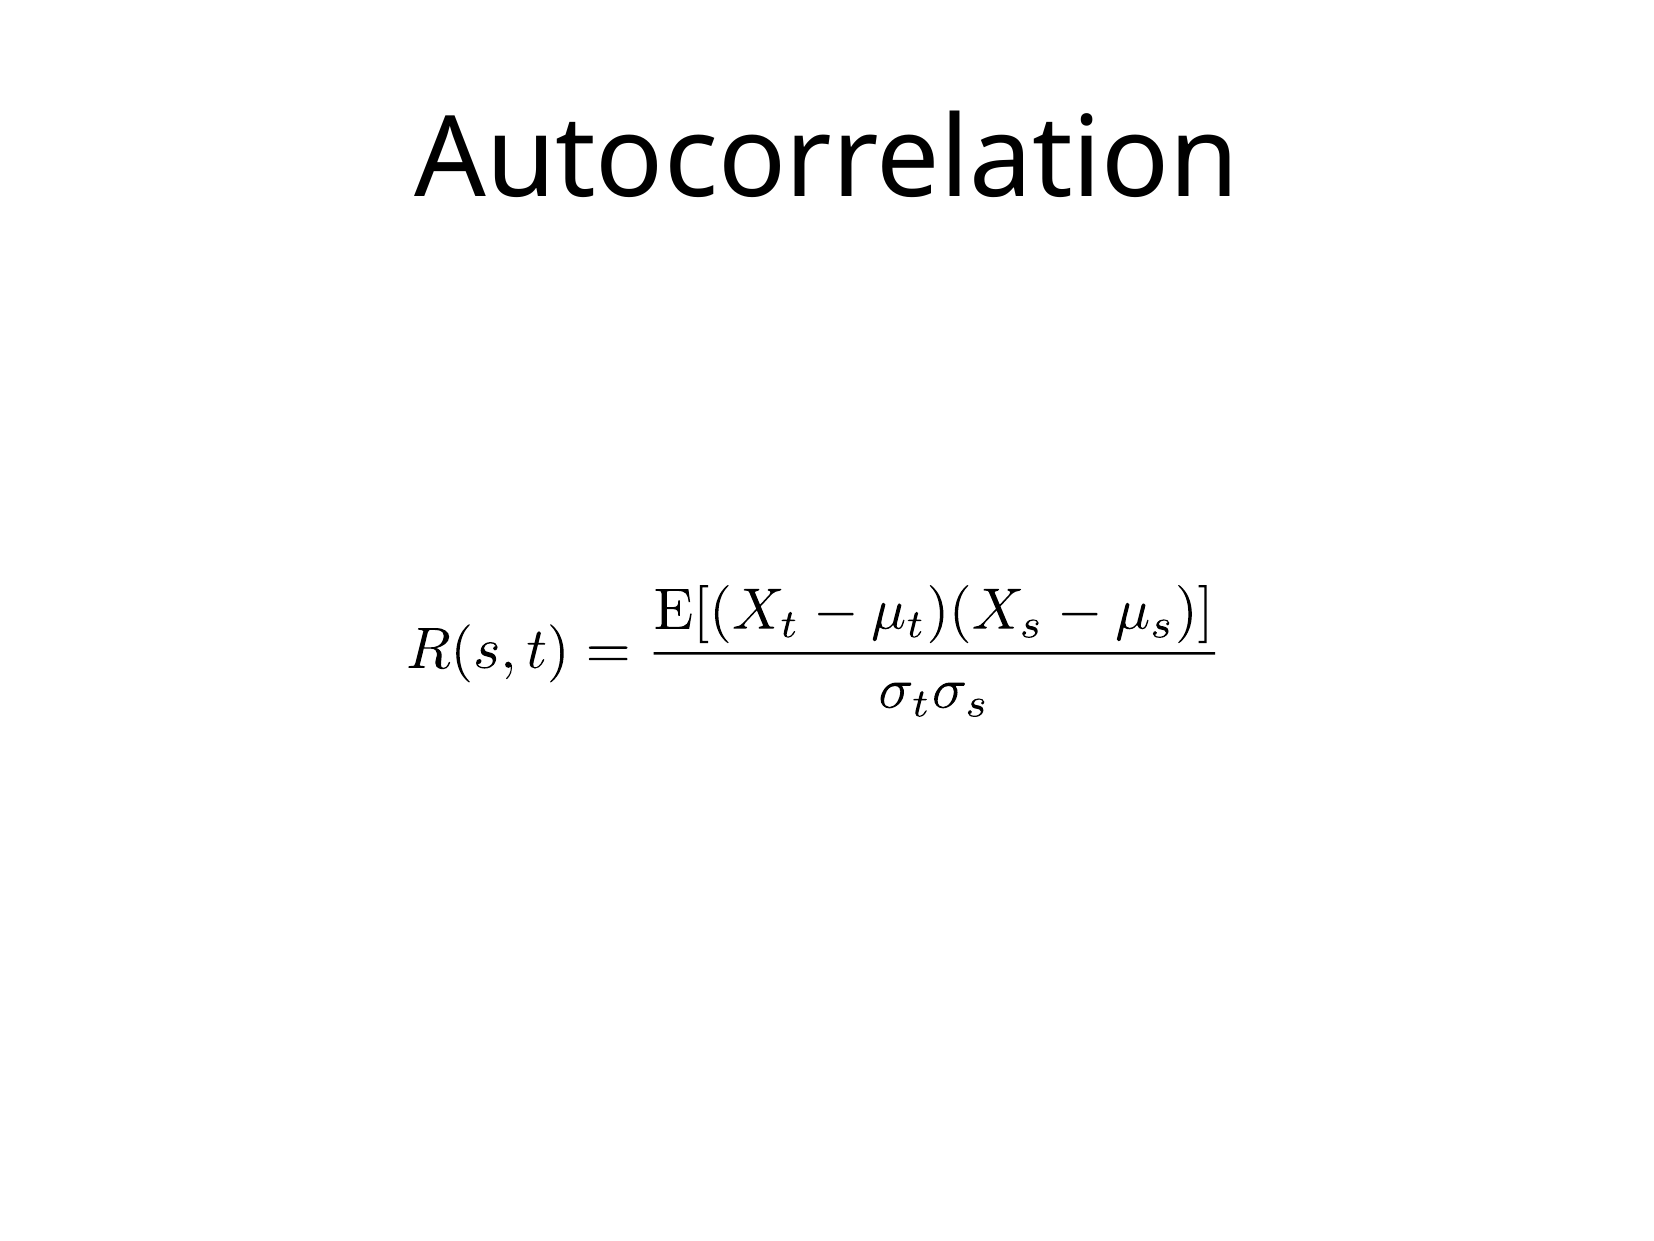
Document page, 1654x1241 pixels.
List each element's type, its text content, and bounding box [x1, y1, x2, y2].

text_box [406, 585, 1216, 717]
title Autocorrelation [82, 49, 1571, 257]
